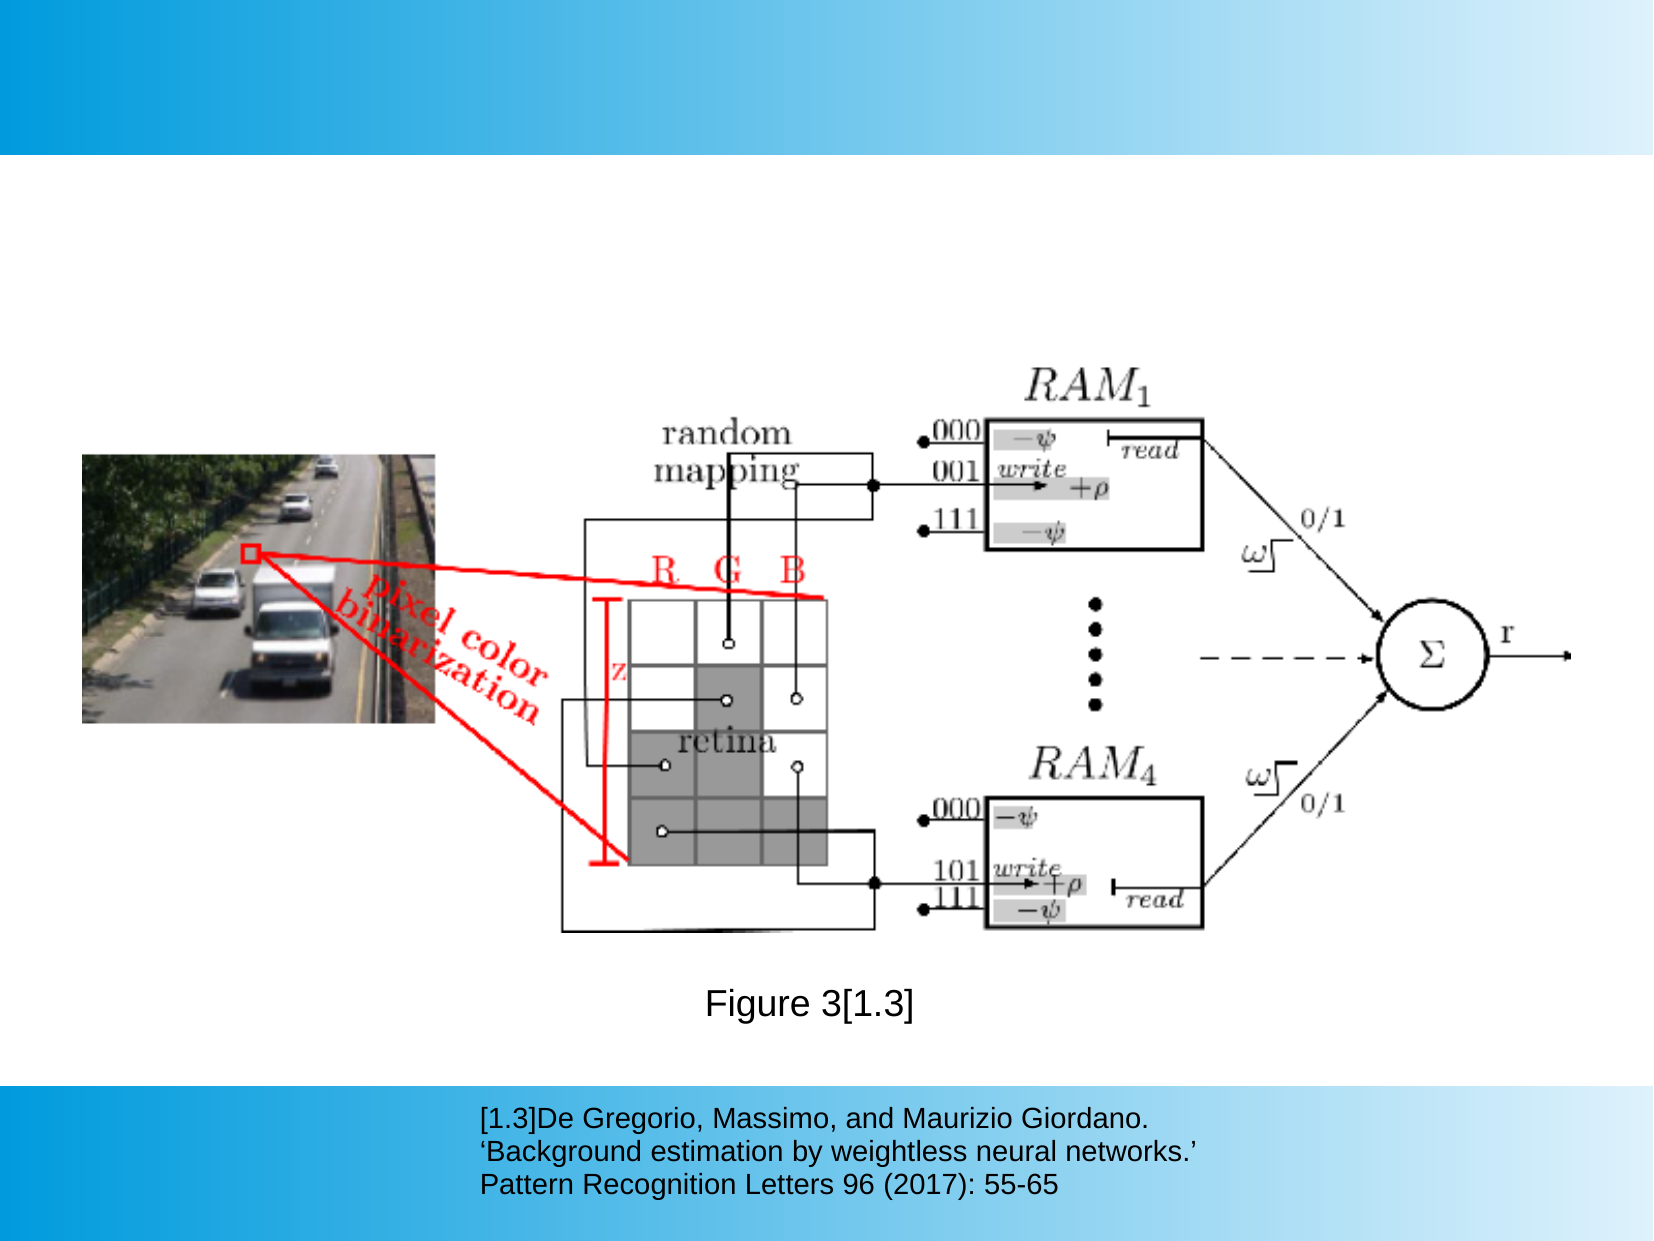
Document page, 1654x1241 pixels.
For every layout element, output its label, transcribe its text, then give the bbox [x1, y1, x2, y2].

text_box [1.3]De Gregorio, Massimo, and Maurizio Giordano. ‘Background estimation by weightless neural networks.’ Pattern Recognition Letters 96 (2017): 55-65 [465, 1095, 1276, 1240]
text_box Figure 3[1.3] [690, 975, 1006, 1032]
picture [82, 366, 1571, 933]
